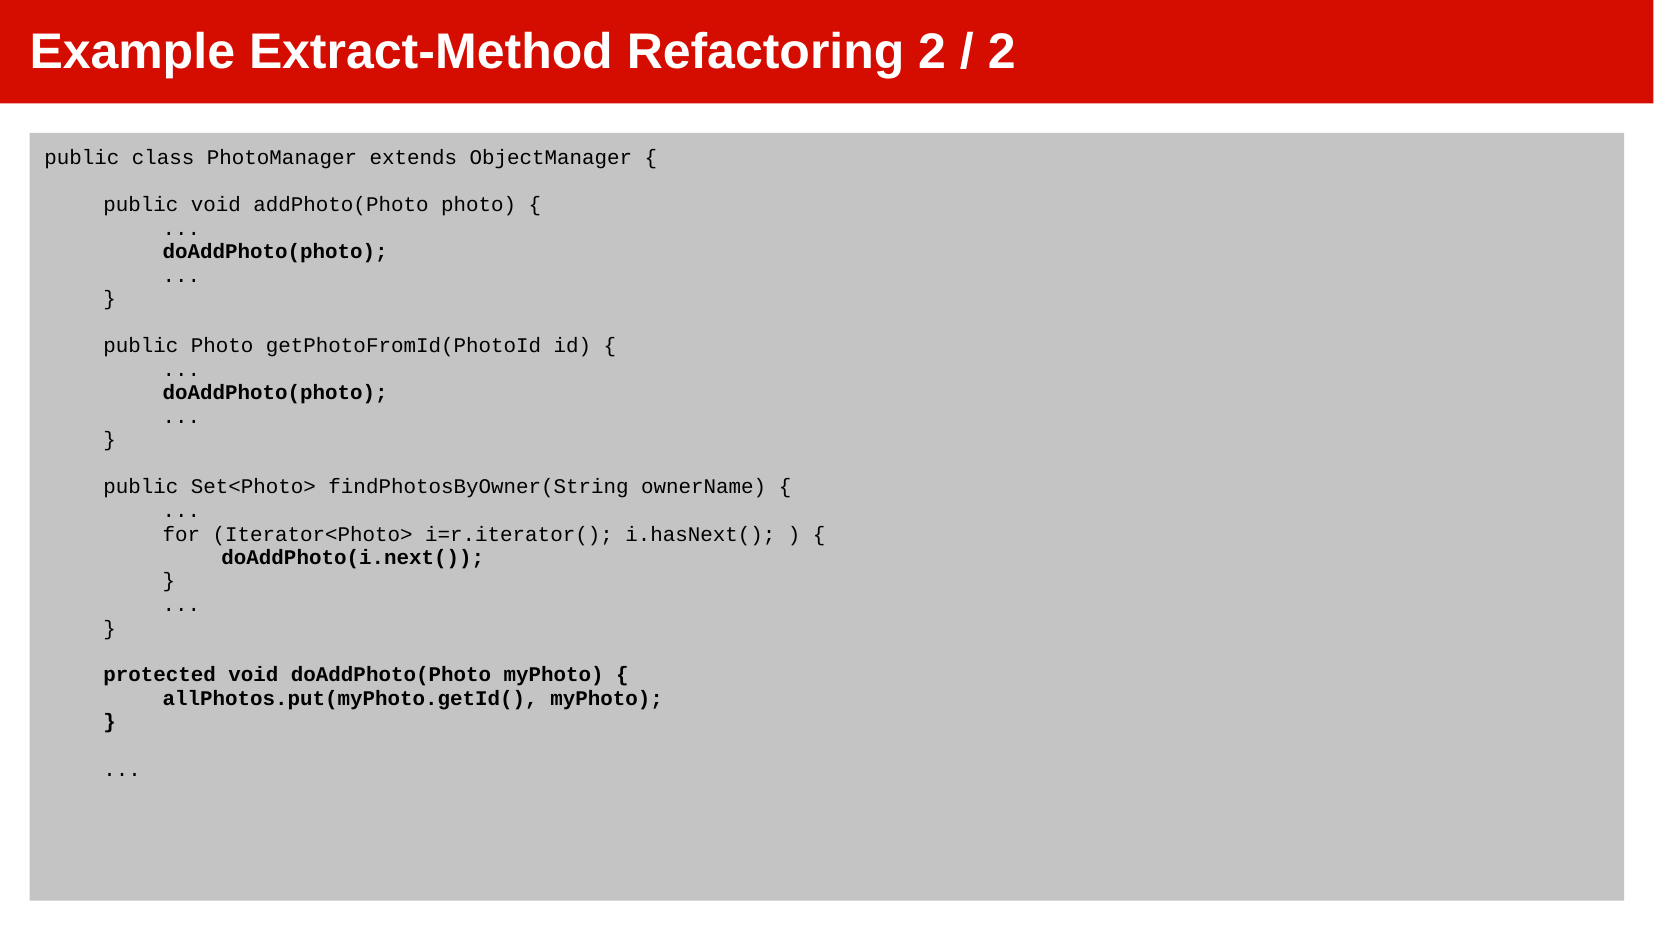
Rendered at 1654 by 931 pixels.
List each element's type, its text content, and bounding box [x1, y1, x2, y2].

text_box public class PhotoManager extends ObjectManager { public void addPhoto(Photo photo) { ... doAddPhoto(photo); ... } public Photo getPhotoFromId(PhotoId id) { ... doAddPhoto(photo); ... } public Set<Photo> findPhotosByOwner(String ownerName) { ... for (Iterator<Photo> i=r.iterator(); i.hasNext(); ) { doAddPhoto(i.next()); } ... } protected void doAddPhoto(Photo myPhoto) { allPhotos.put(myPhoto.getId(), myPhoto); } ... [29, 132, 1625, 901]
title Example Extract-Method Refactoring 2 / 2 [0, 0, 1654, 104]
